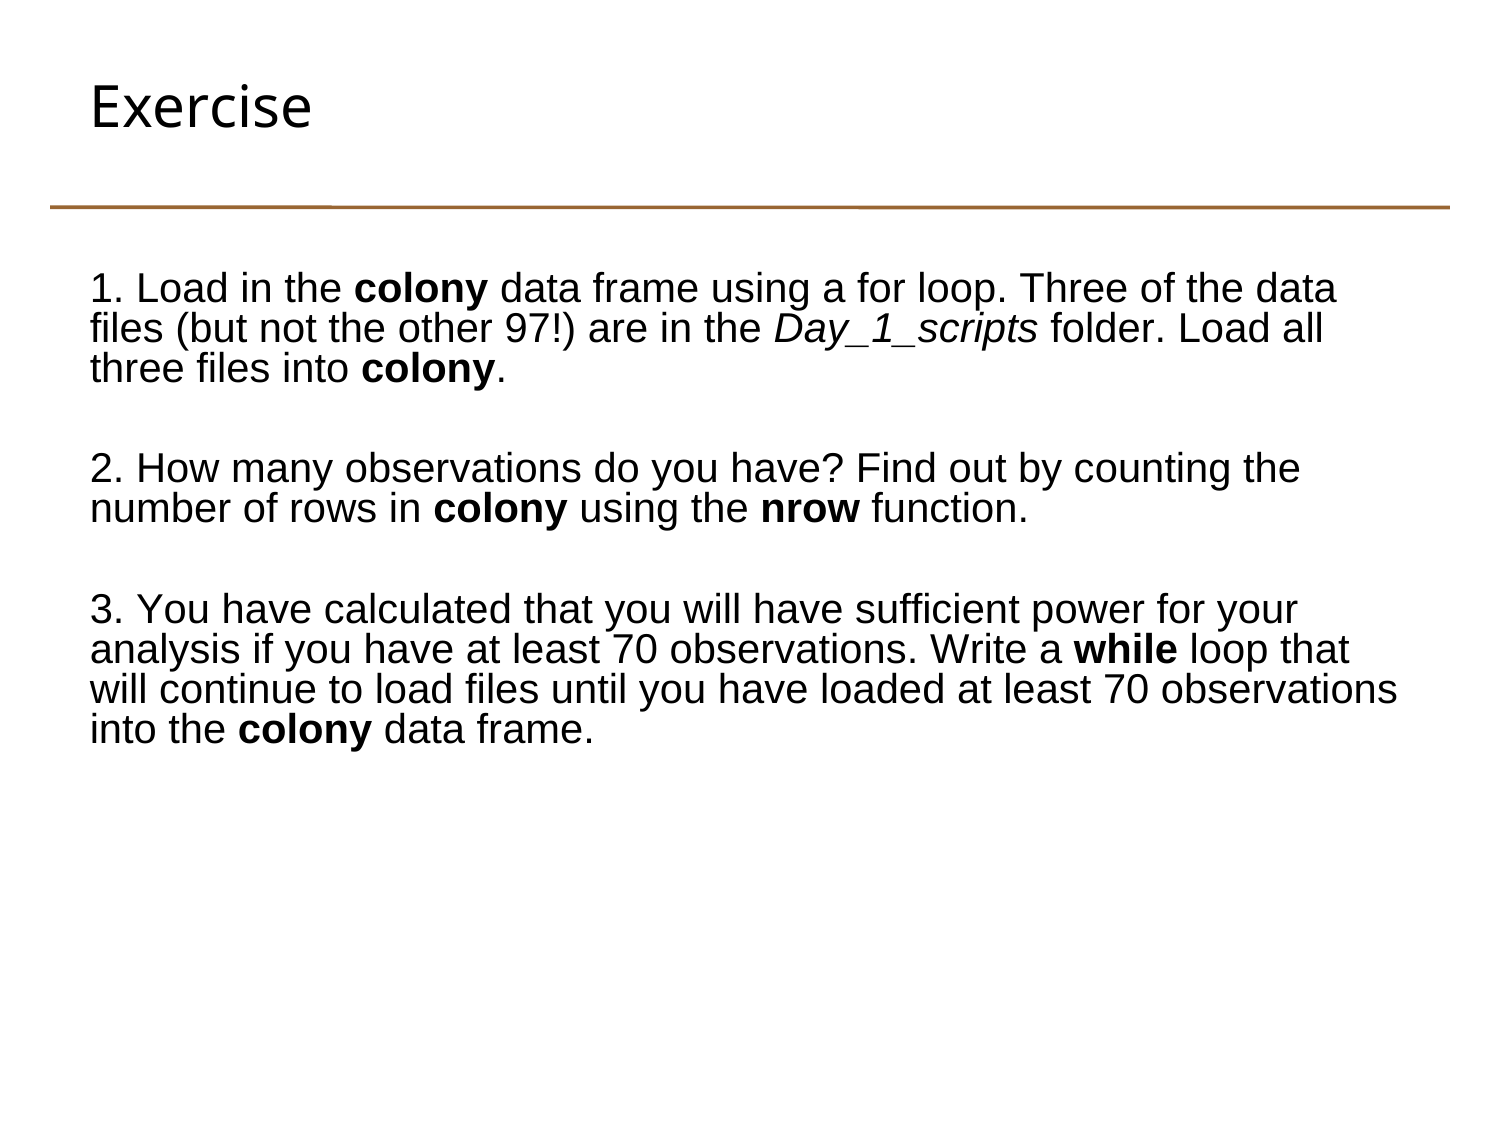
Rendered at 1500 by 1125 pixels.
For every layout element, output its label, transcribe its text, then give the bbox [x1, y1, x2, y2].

text_box 1. Load in the colony data frame using a for loop. Three of the data files (but not the other 97!) are in the Day_1_scripts folder. Load all three files into colony. 2. How many observations do you have? Find out by counting the number of rows in colony using the nrow function. 3. You have calculated that you will have sufficient power for your analysis if you have at least 70 observations. Write a while loop that will continue to load files until you have loaded at least 70 observations into the colony data frame. [75, 262, 1426, 1005]
text_box Exercise [75, 44, 1425, 233]
